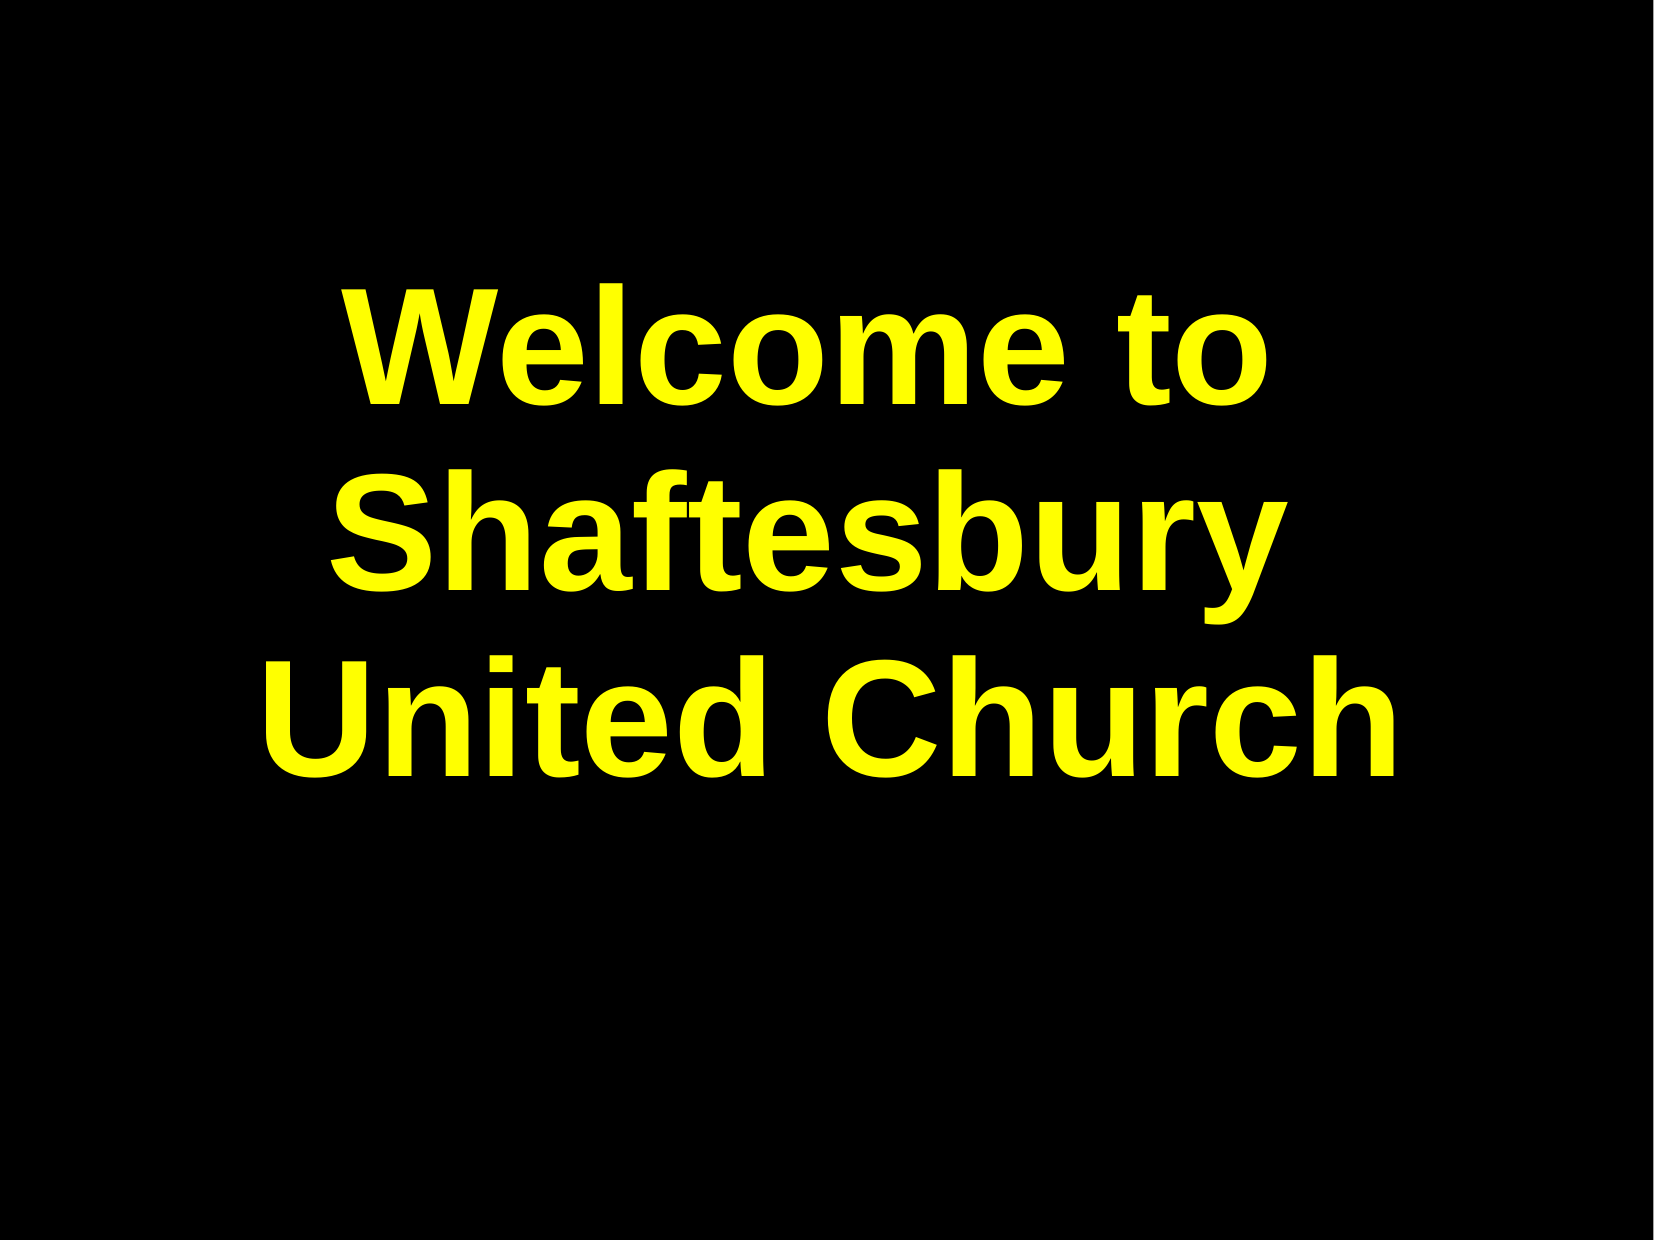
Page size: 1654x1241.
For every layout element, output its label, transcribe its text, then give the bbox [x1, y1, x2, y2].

text_box Welcome to Shaftesbury United Church [59, 59, 1603, 1179]
